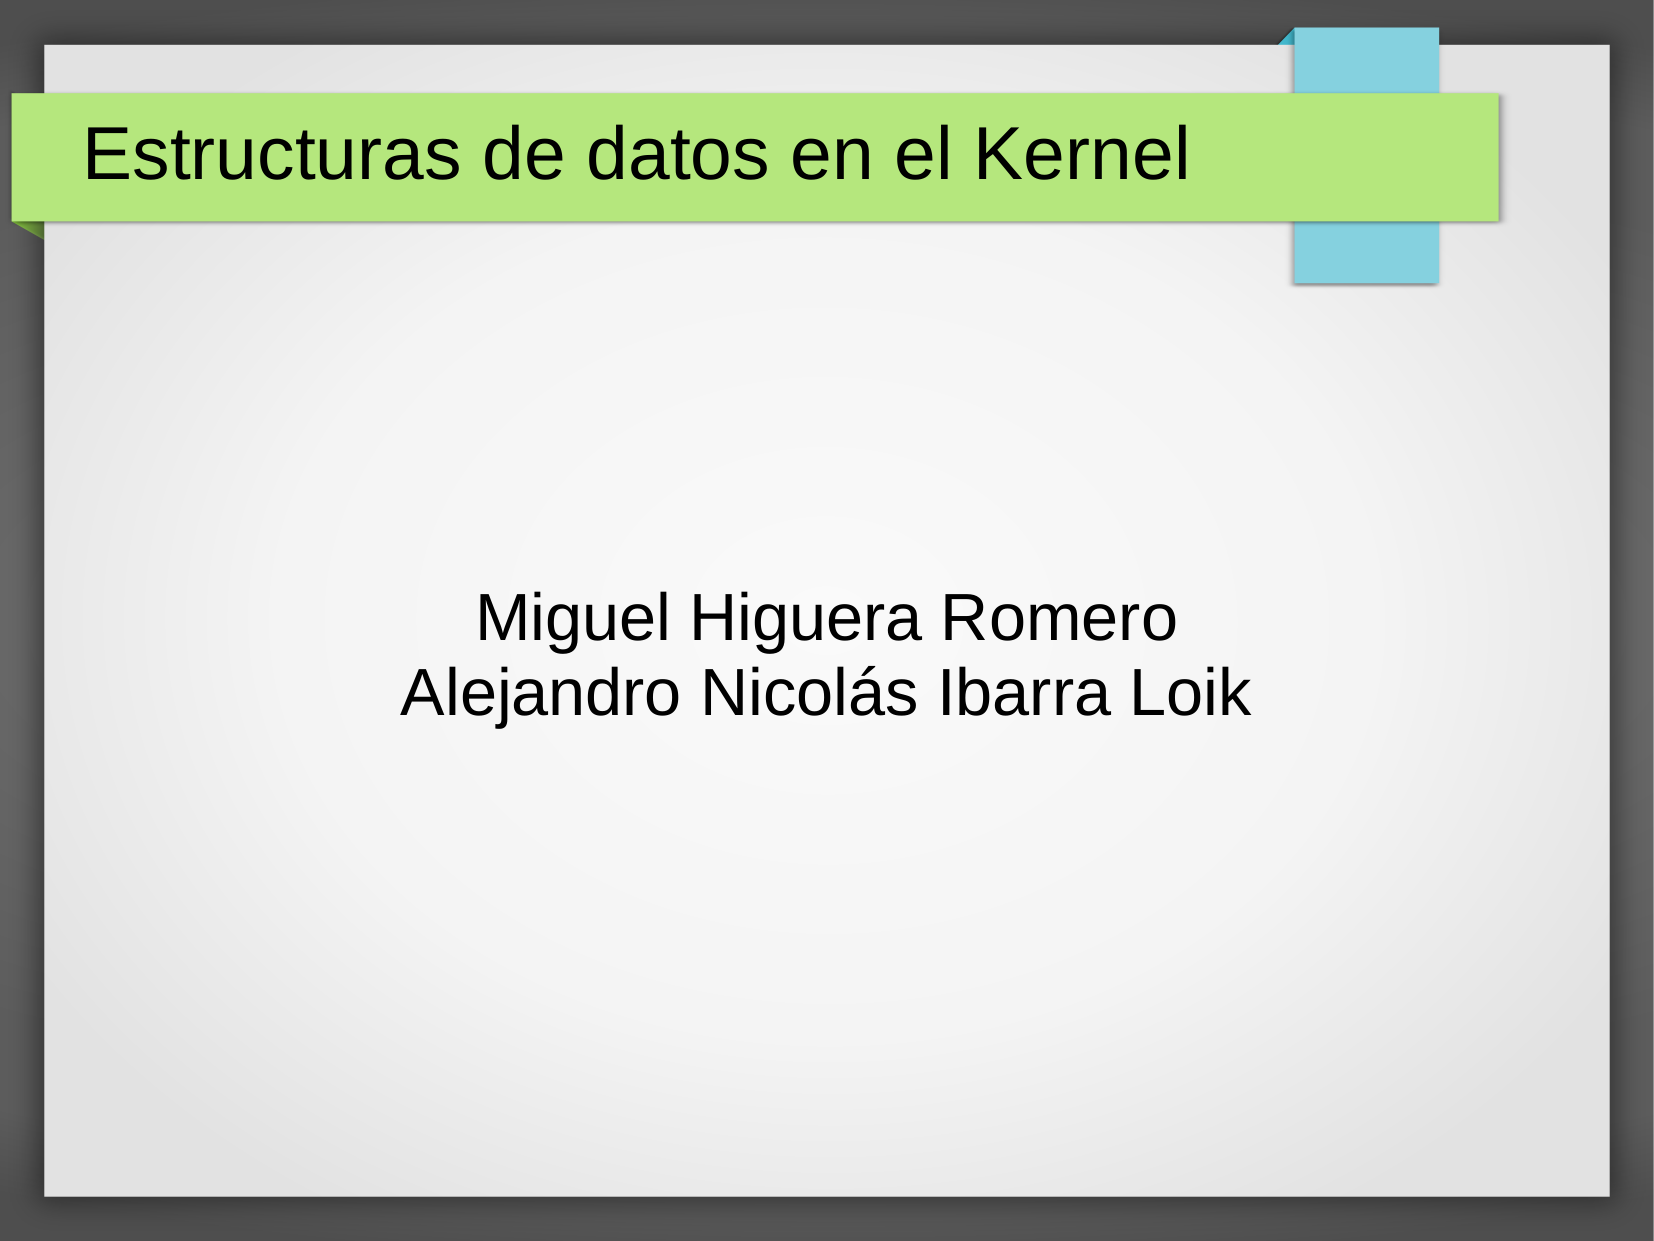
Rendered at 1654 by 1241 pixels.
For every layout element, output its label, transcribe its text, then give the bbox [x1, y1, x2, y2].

picture [0, 0, 1654, 1241]
subtitle Miguel Higuera Romero Alejandro Nicolás Ibarra Loik [82, 295, 1571, 1015]
title Estructuras de datos en el Kernel [82, 94, 1264, 213]
